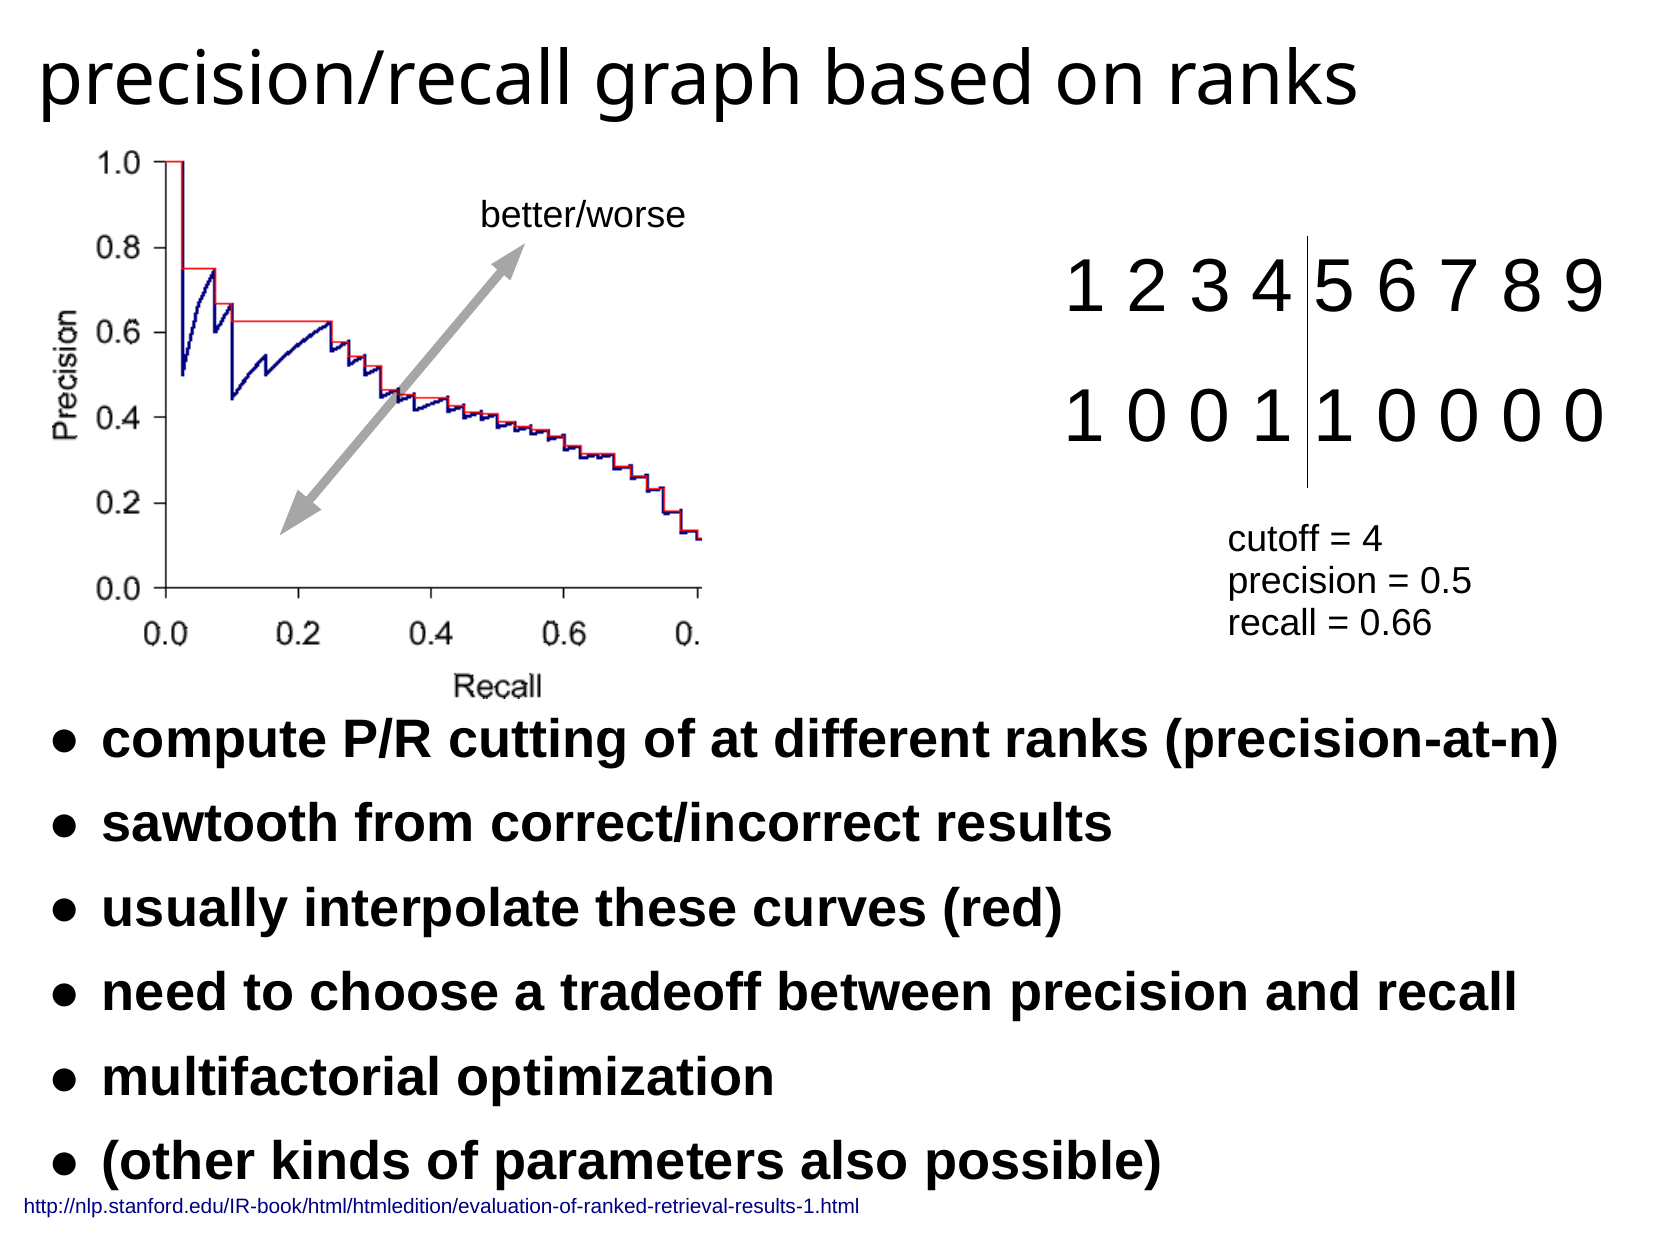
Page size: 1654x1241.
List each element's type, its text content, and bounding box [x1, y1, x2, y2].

text_box 1 2 3 4 5 6 7 8 9 [1049, 236, 1307, 336]
text_box 1 2 3 4 5 6 7 8 9 [1308, 236, 1621, 336]
list compute P/R cutting of at different ranks (precision-at-n) sawtooth from correct/incorrect results usually interpolate these curves (red) need to choose a tradeoff between precision and recall multifactorial optimization (other kinds of parameters also possible) [30, 666, 1654, 1233]
text_box 1 0 0 1 1 0 0 0 0 [1308, 366, 1642, 465]
text_box 1 0 0 1 1 0 0 0 0 [1049, 366, 1307, 465]
text_box cutoff = 4 precision = 0.5 recall = 0.66 [1212, 509, 1488, 651]
picture [52, 150, 702, 666]
title precision/recall graph based on ranks [37, 0, 1613, 151]
text_box better/worse [465, 186, 702, 244]
